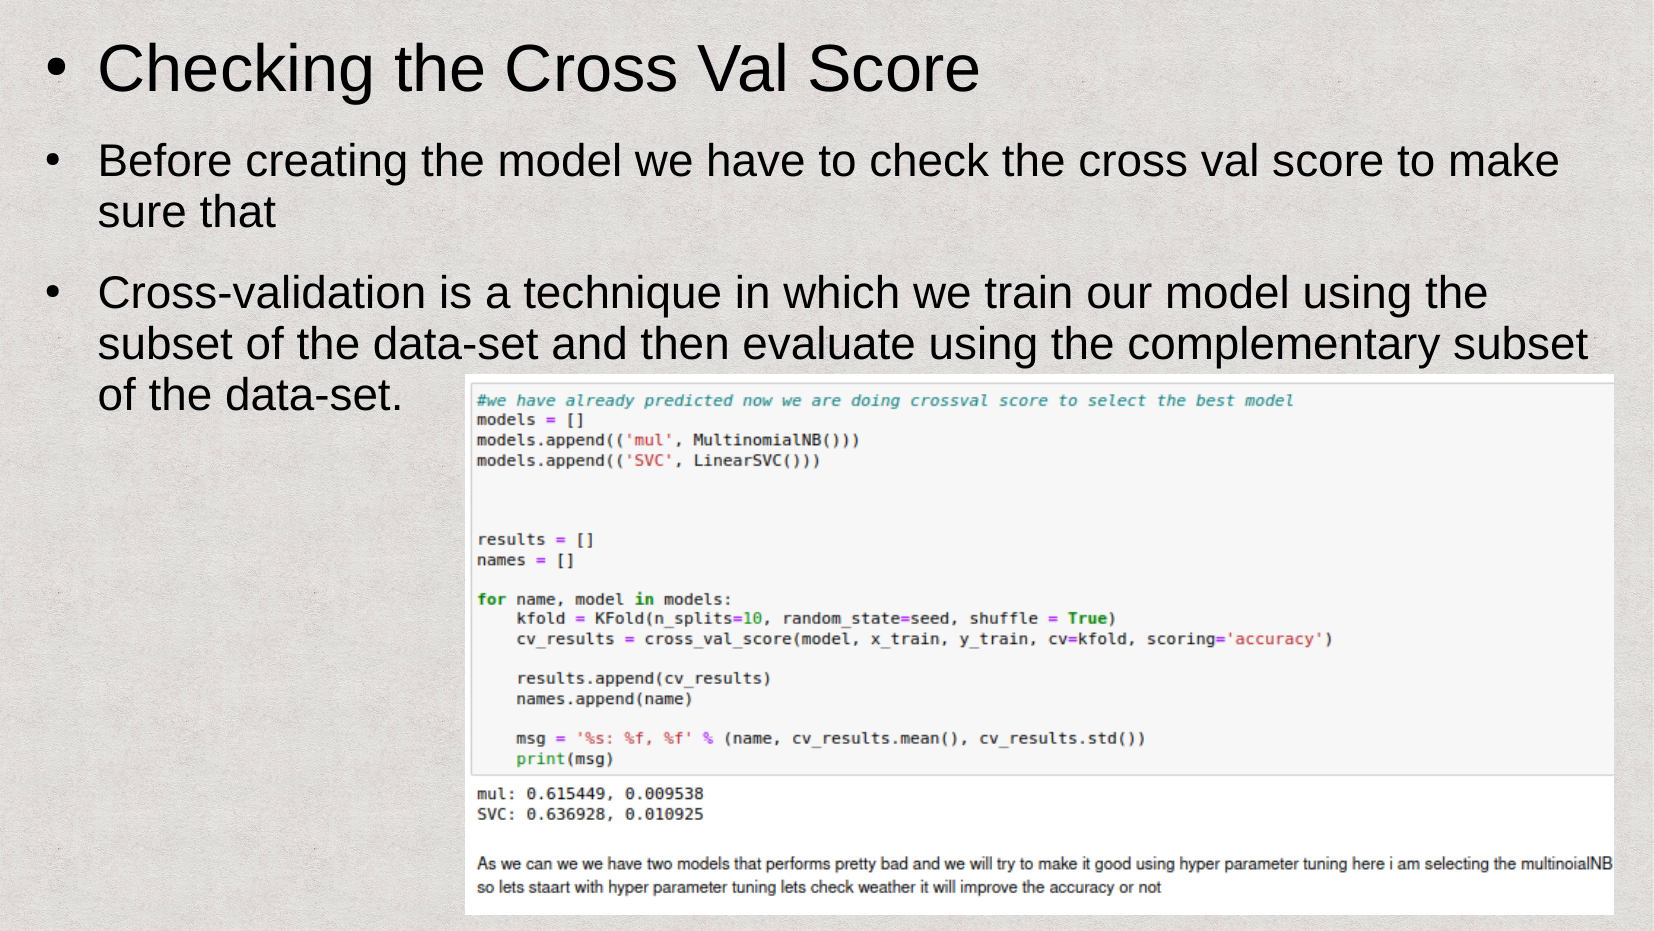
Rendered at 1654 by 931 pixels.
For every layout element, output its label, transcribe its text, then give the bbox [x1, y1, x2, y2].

list Checking the Cross Val Score Before creating the model we have to check the cross val score to make sure that Cross-validation is a technique in which we train our model using the subset of the data-set and then evaluate using the complementary subset of the data-set. [26, 30, 1621, 886]
picture [0, 0, 1654, 931]
